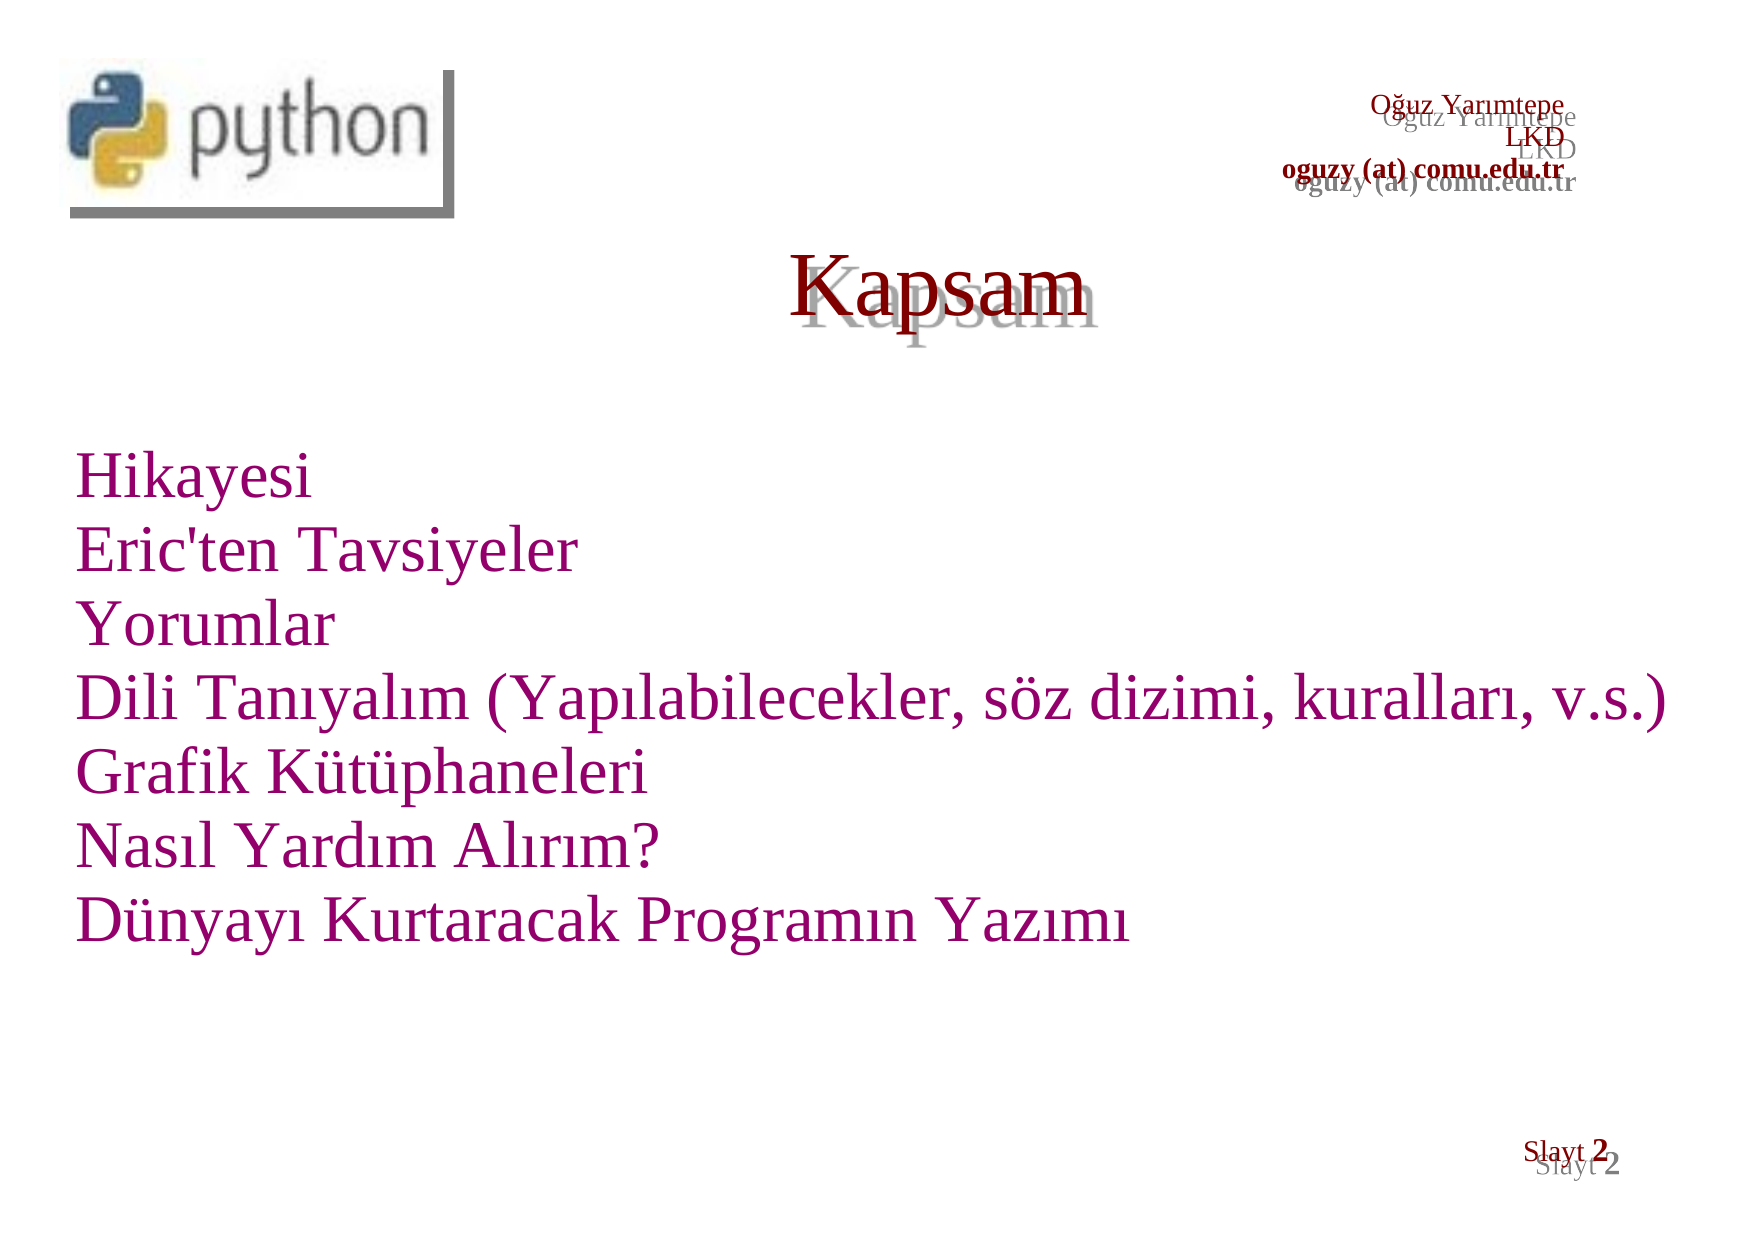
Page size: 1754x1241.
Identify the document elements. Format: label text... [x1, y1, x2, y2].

title Kapsam [194, 214, 1684, 355]
picture [59, 58, 443, 207]
subtitle Hikayesi Eric'ten Tavsiyeler Yorumlar Dili Tanıyalım (Yapılabilecekler, söz dizimi, kuralları, v.s.) Grafik Kütüphaneleri Nasıl Yardım Alırım? Dünyayı Kurtaracak Programın Yazımı [59, 360, 1695, 1034]
